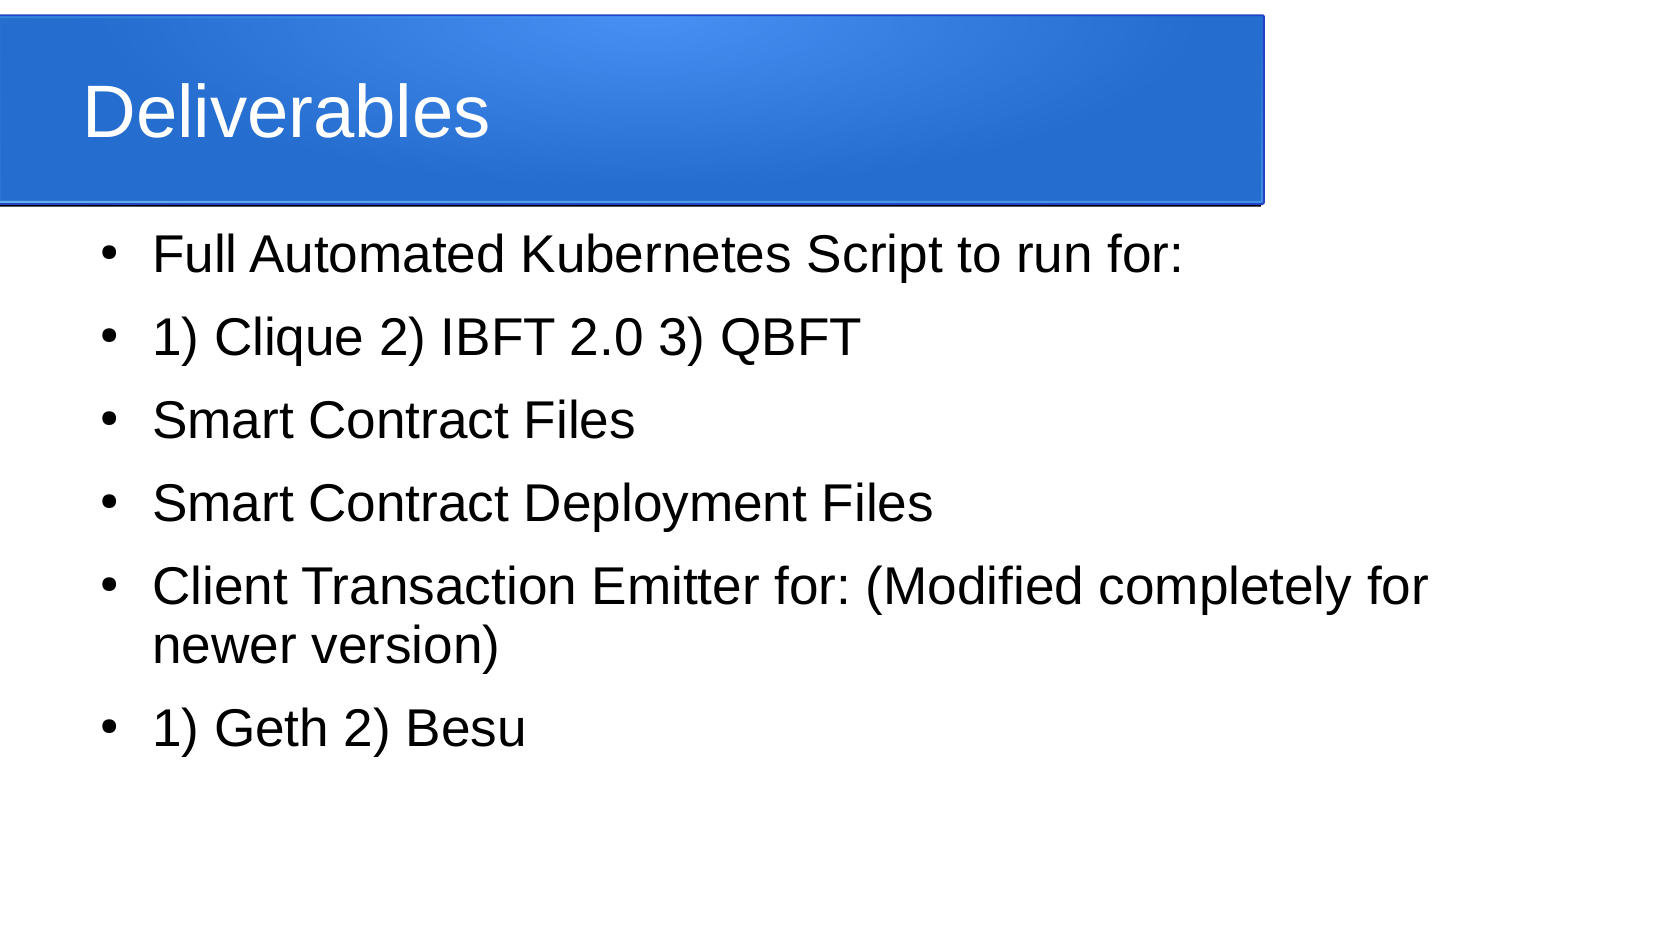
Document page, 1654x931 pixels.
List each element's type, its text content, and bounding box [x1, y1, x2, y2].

title Deliverables [82, 35, 1235, 189]
list Full Automated Kubernetes Script to run for: 1) Clique 2) IBFT 2.0 3) QBFT Smart Contract Files Smart Contract Deployment Files Client Transaction Emitter for: (Modified completely for newer version) 1) Geth 2) Besu [82, 224, 1571, 764]
